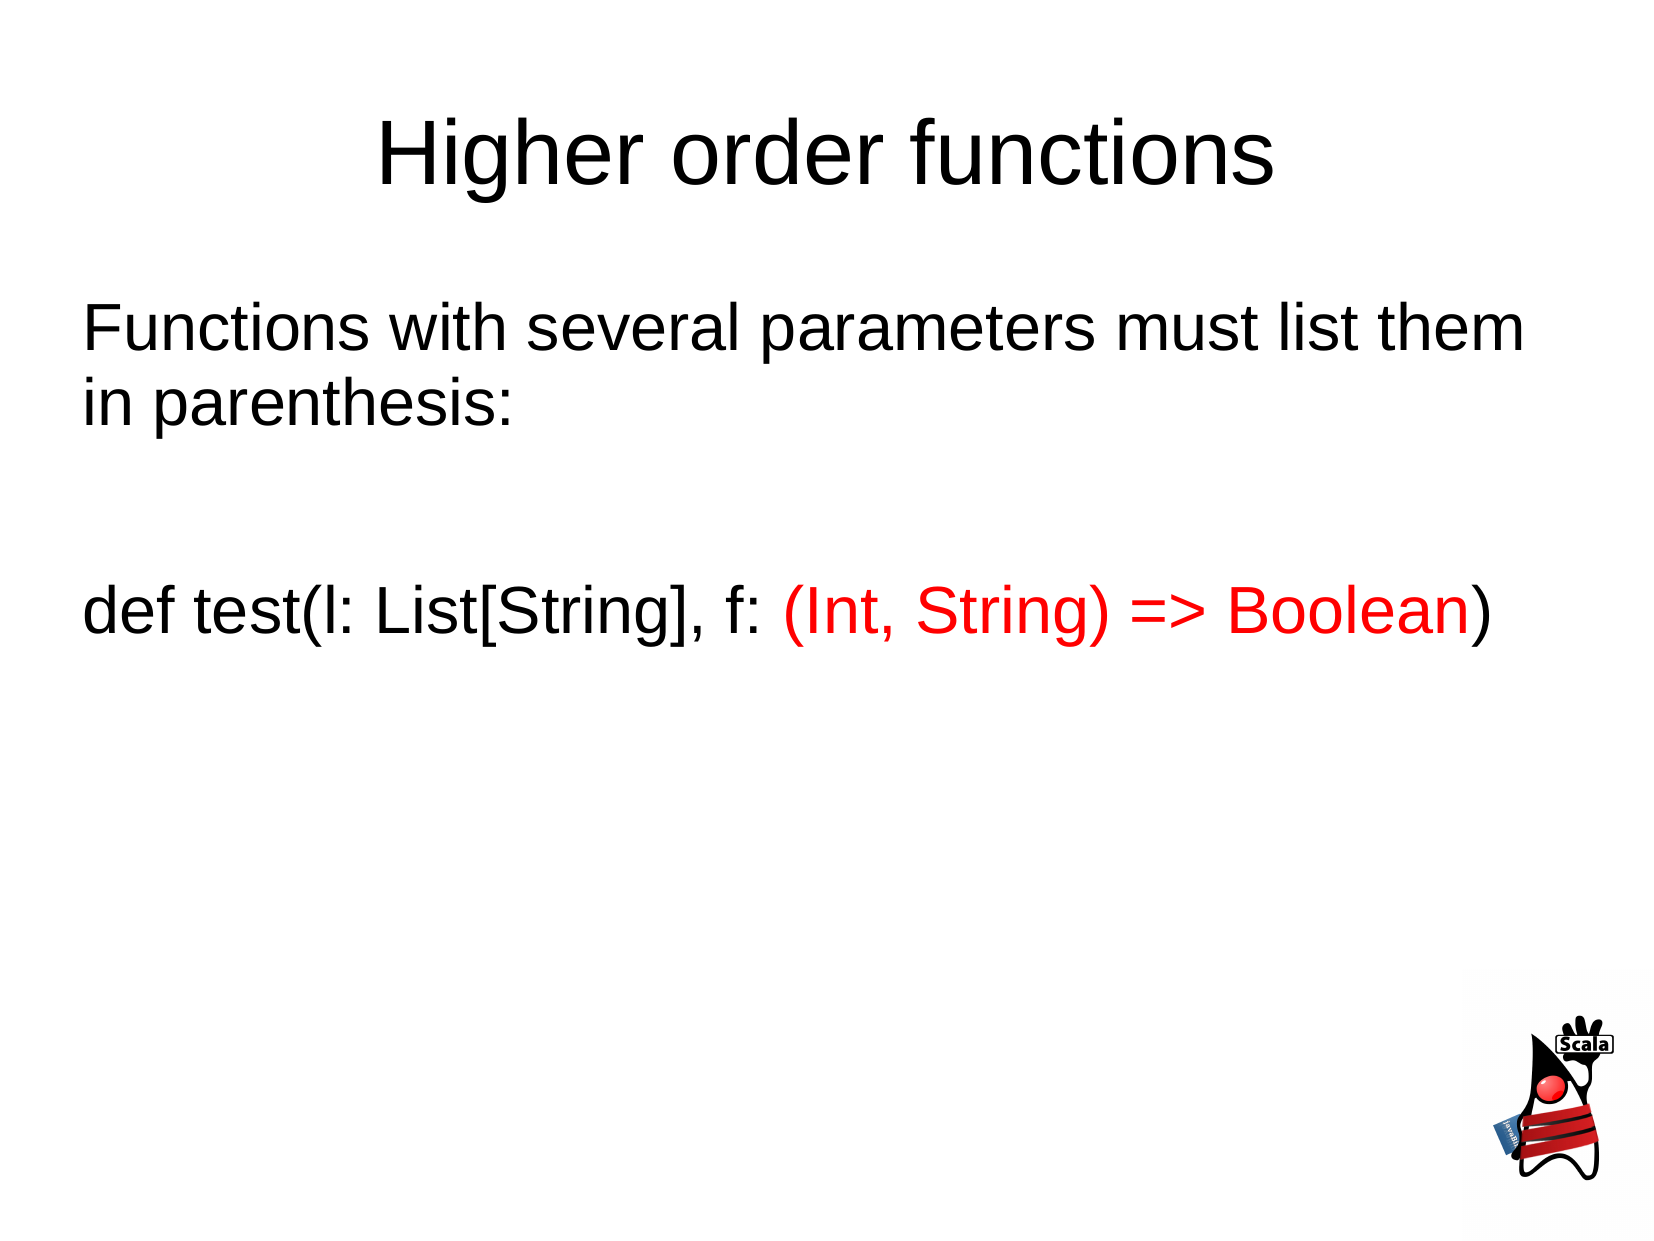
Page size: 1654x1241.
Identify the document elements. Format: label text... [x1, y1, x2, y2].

picture [1462, 969, 1654, 1241]
title Higher order functions [82, 56, 1571, 250]
list Functions with several parameters must list them in parenthesis: def test(l: List[String], f: (Int, String) => Boolean) [82, 290, 1571, 1109]
